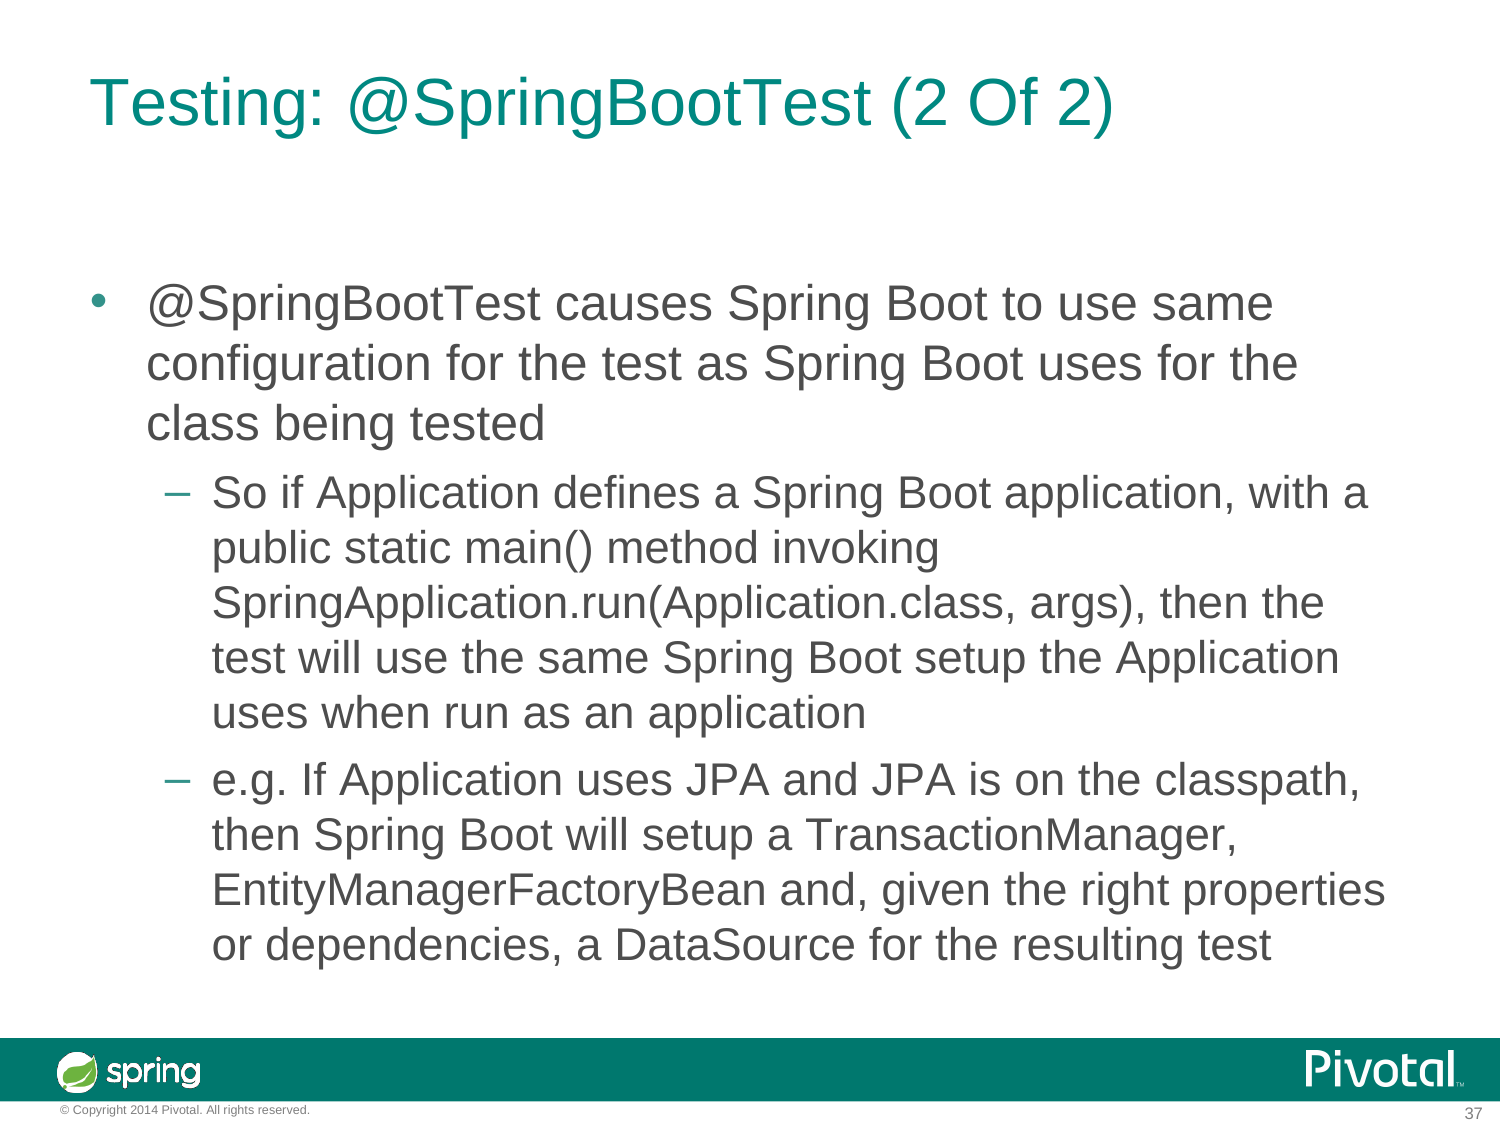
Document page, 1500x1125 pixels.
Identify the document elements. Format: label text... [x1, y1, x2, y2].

picture [32, 1041, 210, 1103]
list @SpringBootTest causes Spring Boot to use same configuration for the test as Spring Boot uses for the class being tested So if Application defines a Spring Boot application, with a public static main() method invoking SpringApplication.run(Application.class, args), then the test will use the same Spring Boot setup the Application uses when run as an application e.g. If Application uses JPA and JPA is on the classpath, then Spring Boot will setup a TransactionManager, EntityManagerFactoryBean and, given the right properties or dependencies, a DataSource for the resulting test [75, 262, 1426, 978]
title Testing: @SpringBootTest (2 Of 2) [75, 45, 1426, 233]
picture [1306, 1050, 1464, 1087]
